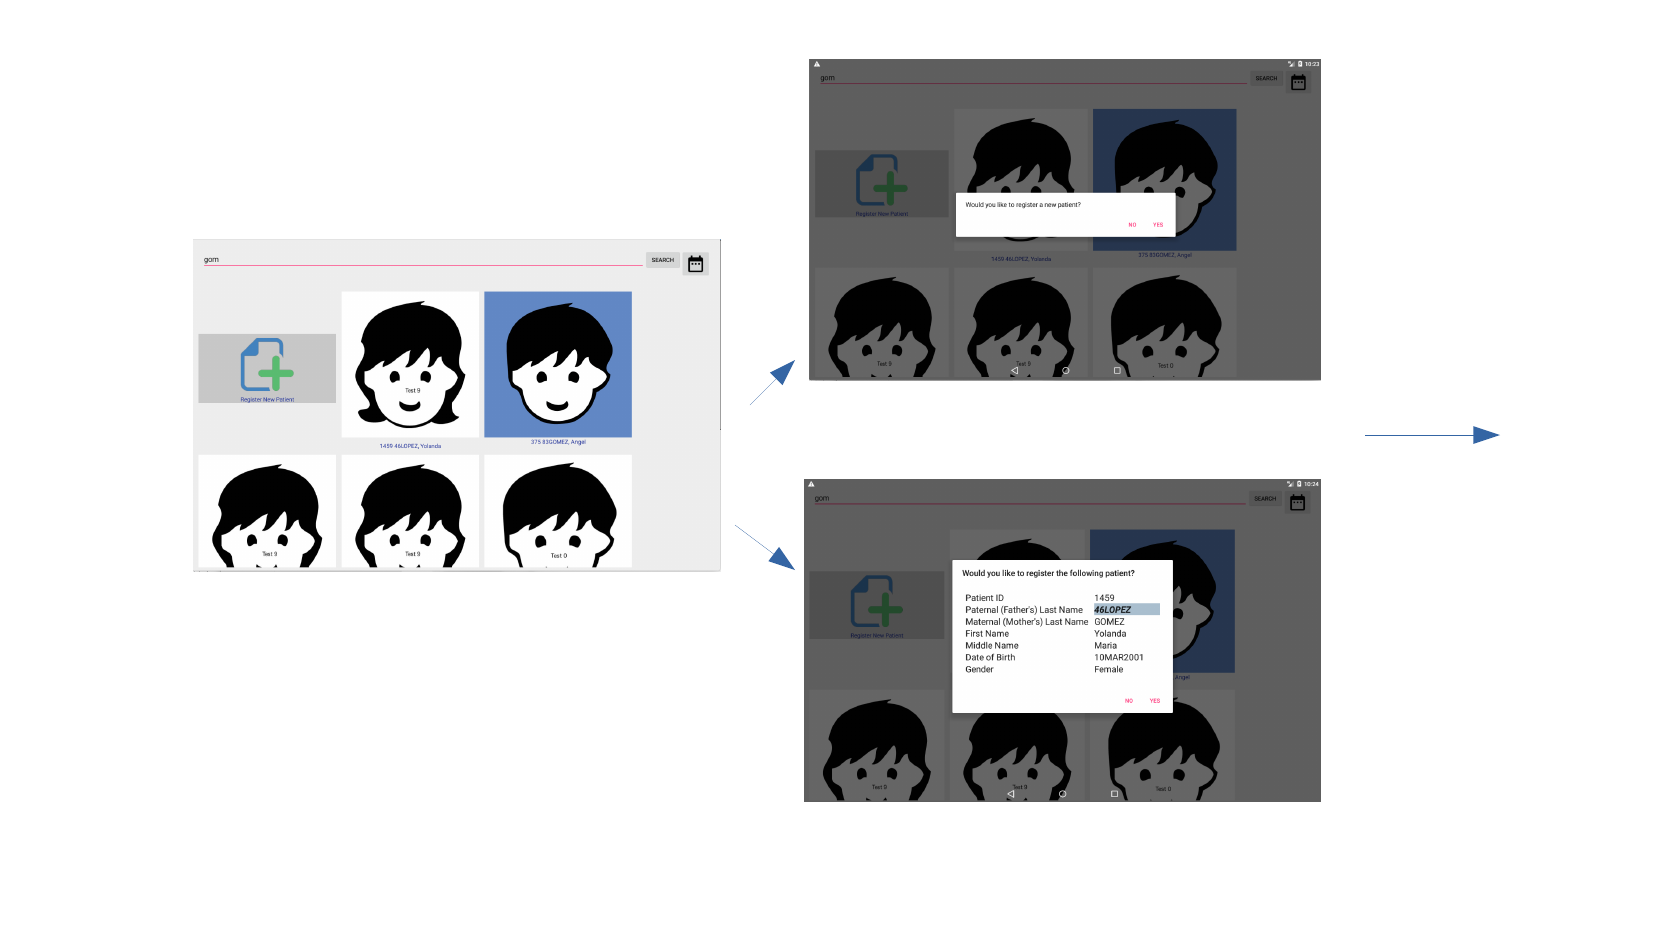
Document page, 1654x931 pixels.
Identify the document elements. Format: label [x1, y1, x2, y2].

picture [193, 239, 721, 572]
picture [809, 59, 1321, 381]
picture [804, 479, 1321, 802]
